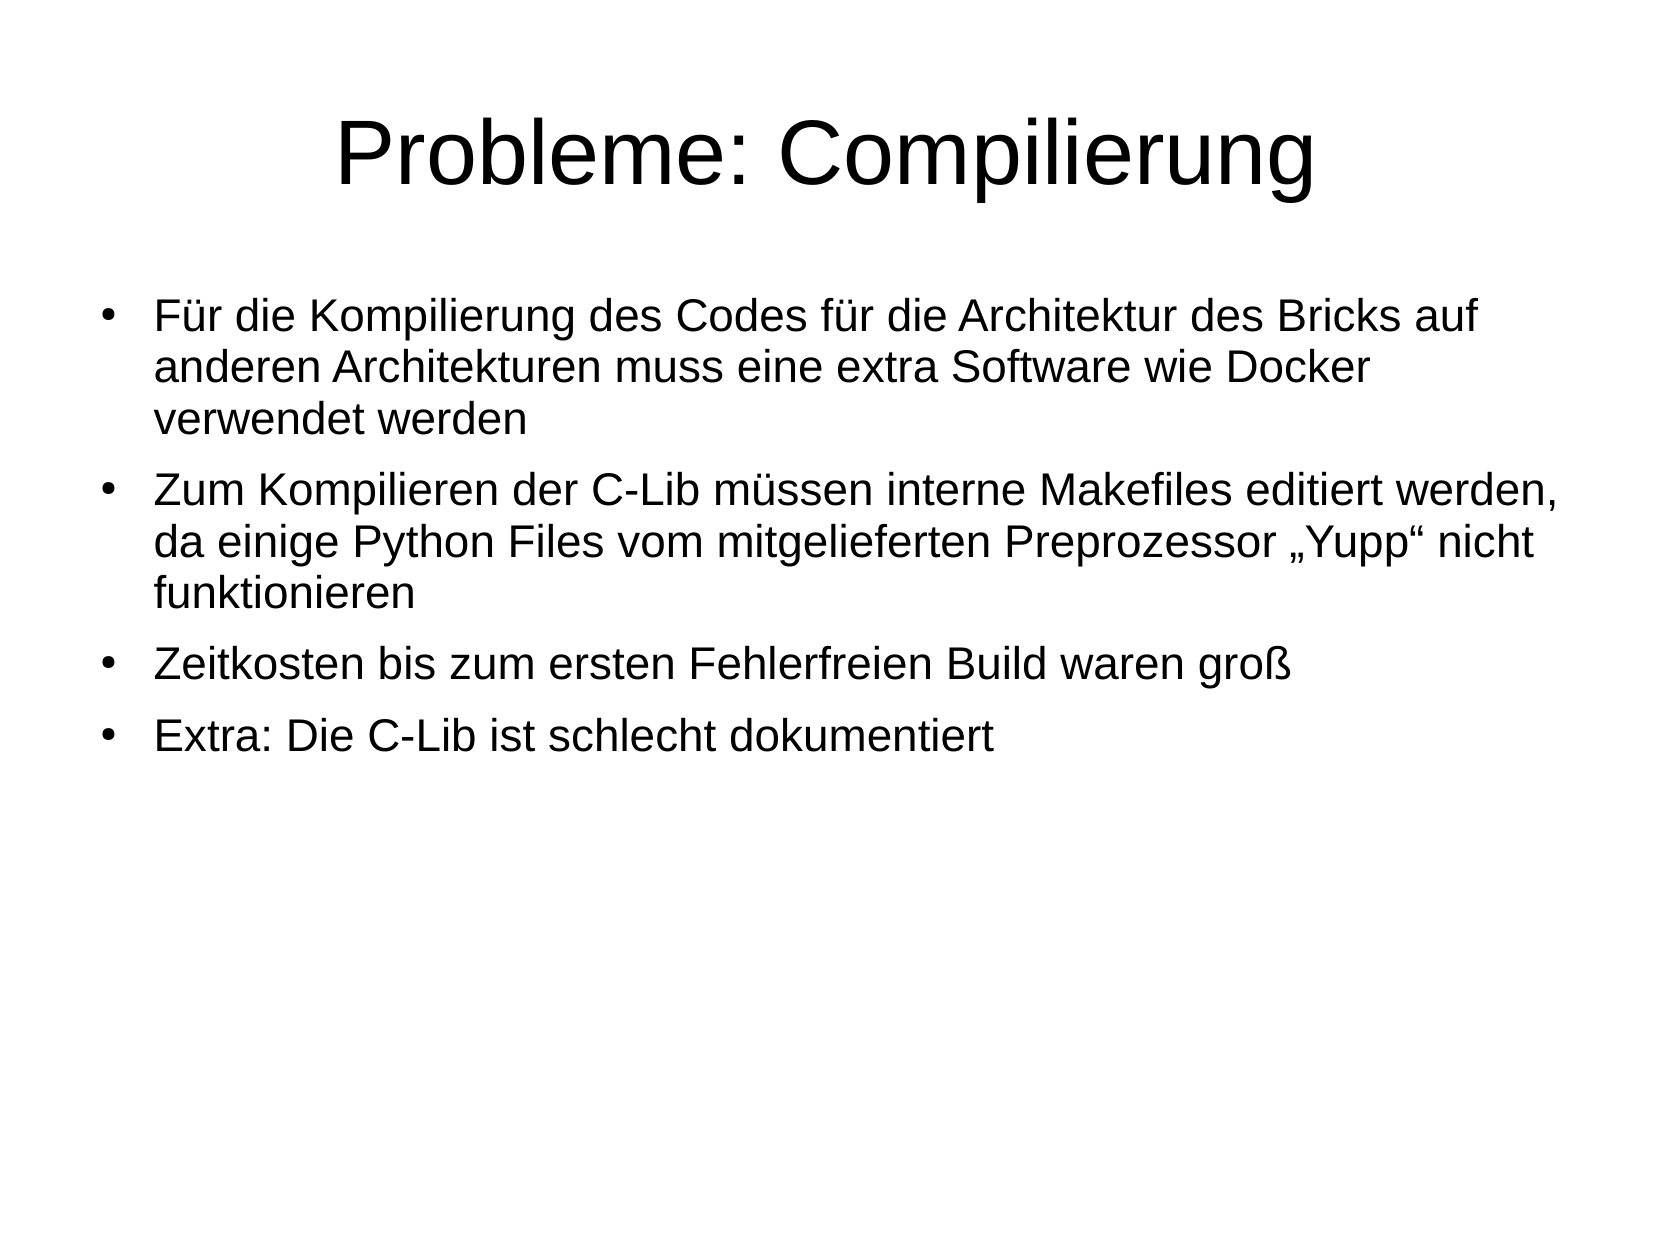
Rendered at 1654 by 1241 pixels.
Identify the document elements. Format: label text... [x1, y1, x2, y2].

list Für die Kompilierung des Codes für die Architektur des Bricks auf anderen Architekturen muss eine extra Software wie Docker verwendet werden Zum Kompilieren der C-Lib müssen interne Makefiles editiert werden, da einige Python Files vom mitgelieferten Preprozessor „Yupp“ nicht funktionieren Zeitkosten bis zum ersten Fehlerfreien Build waren groß Extra: Die C-Lib ist schlecht dokumentiert [82, 290, 1571, 1010]
title Probleme: Compilierung [82, 49, 1571, 257]
